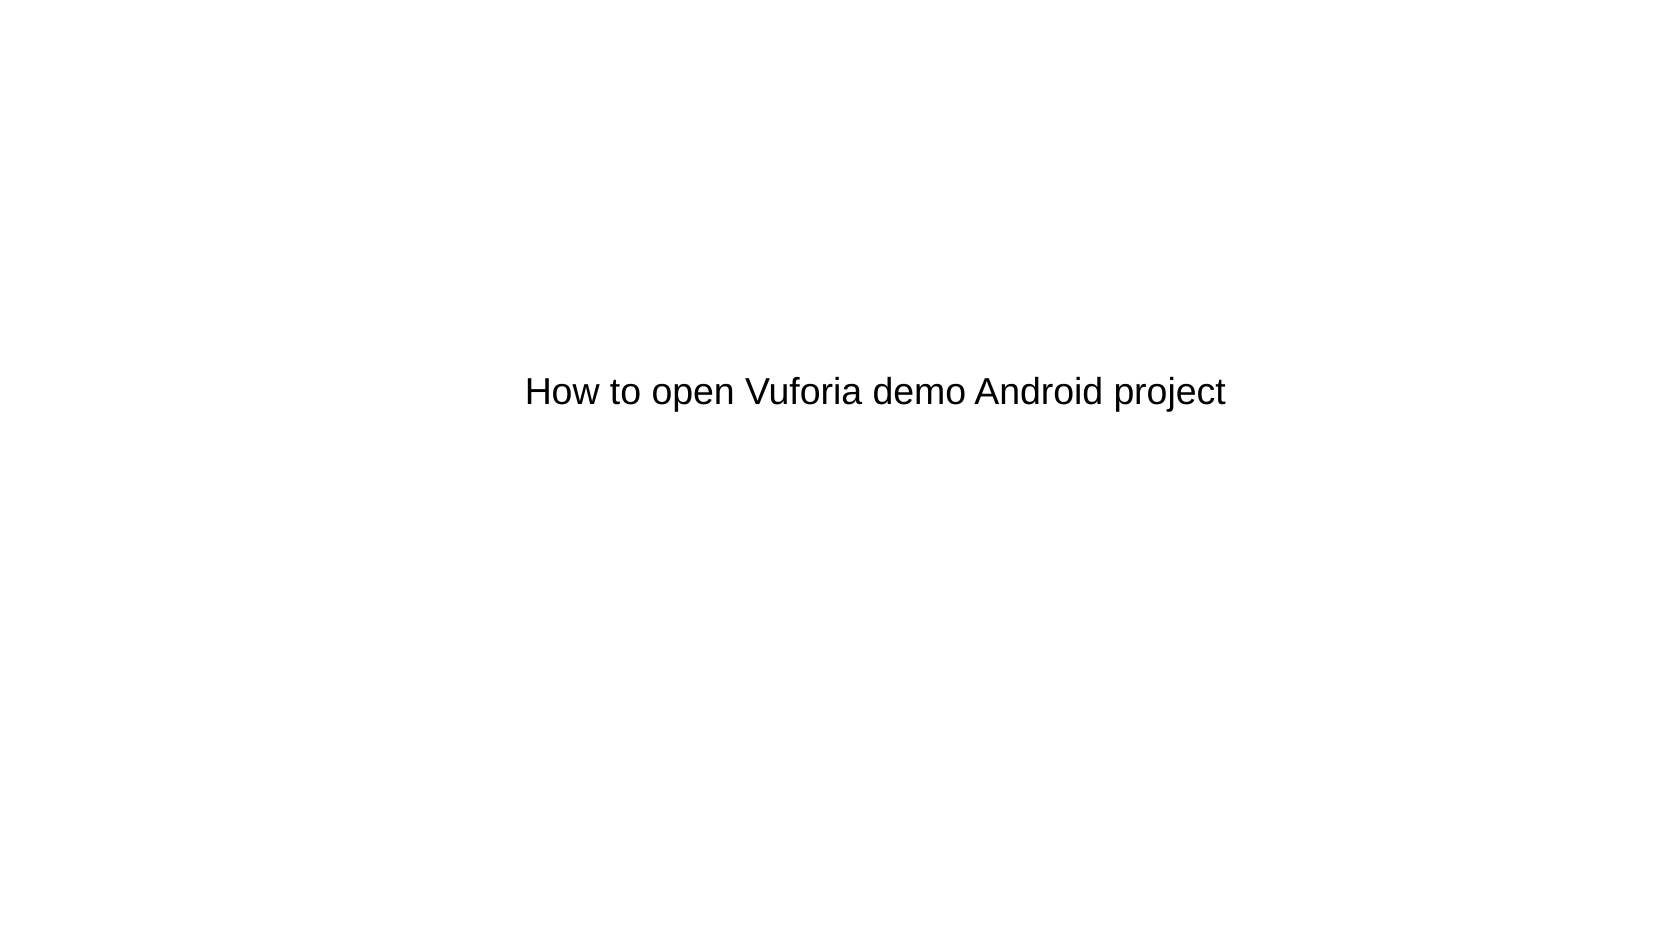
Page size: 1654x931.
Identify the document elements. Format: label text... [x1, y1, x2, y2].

text_box How to open Vuforia demo Android project [510, 363, 1241, 421]
